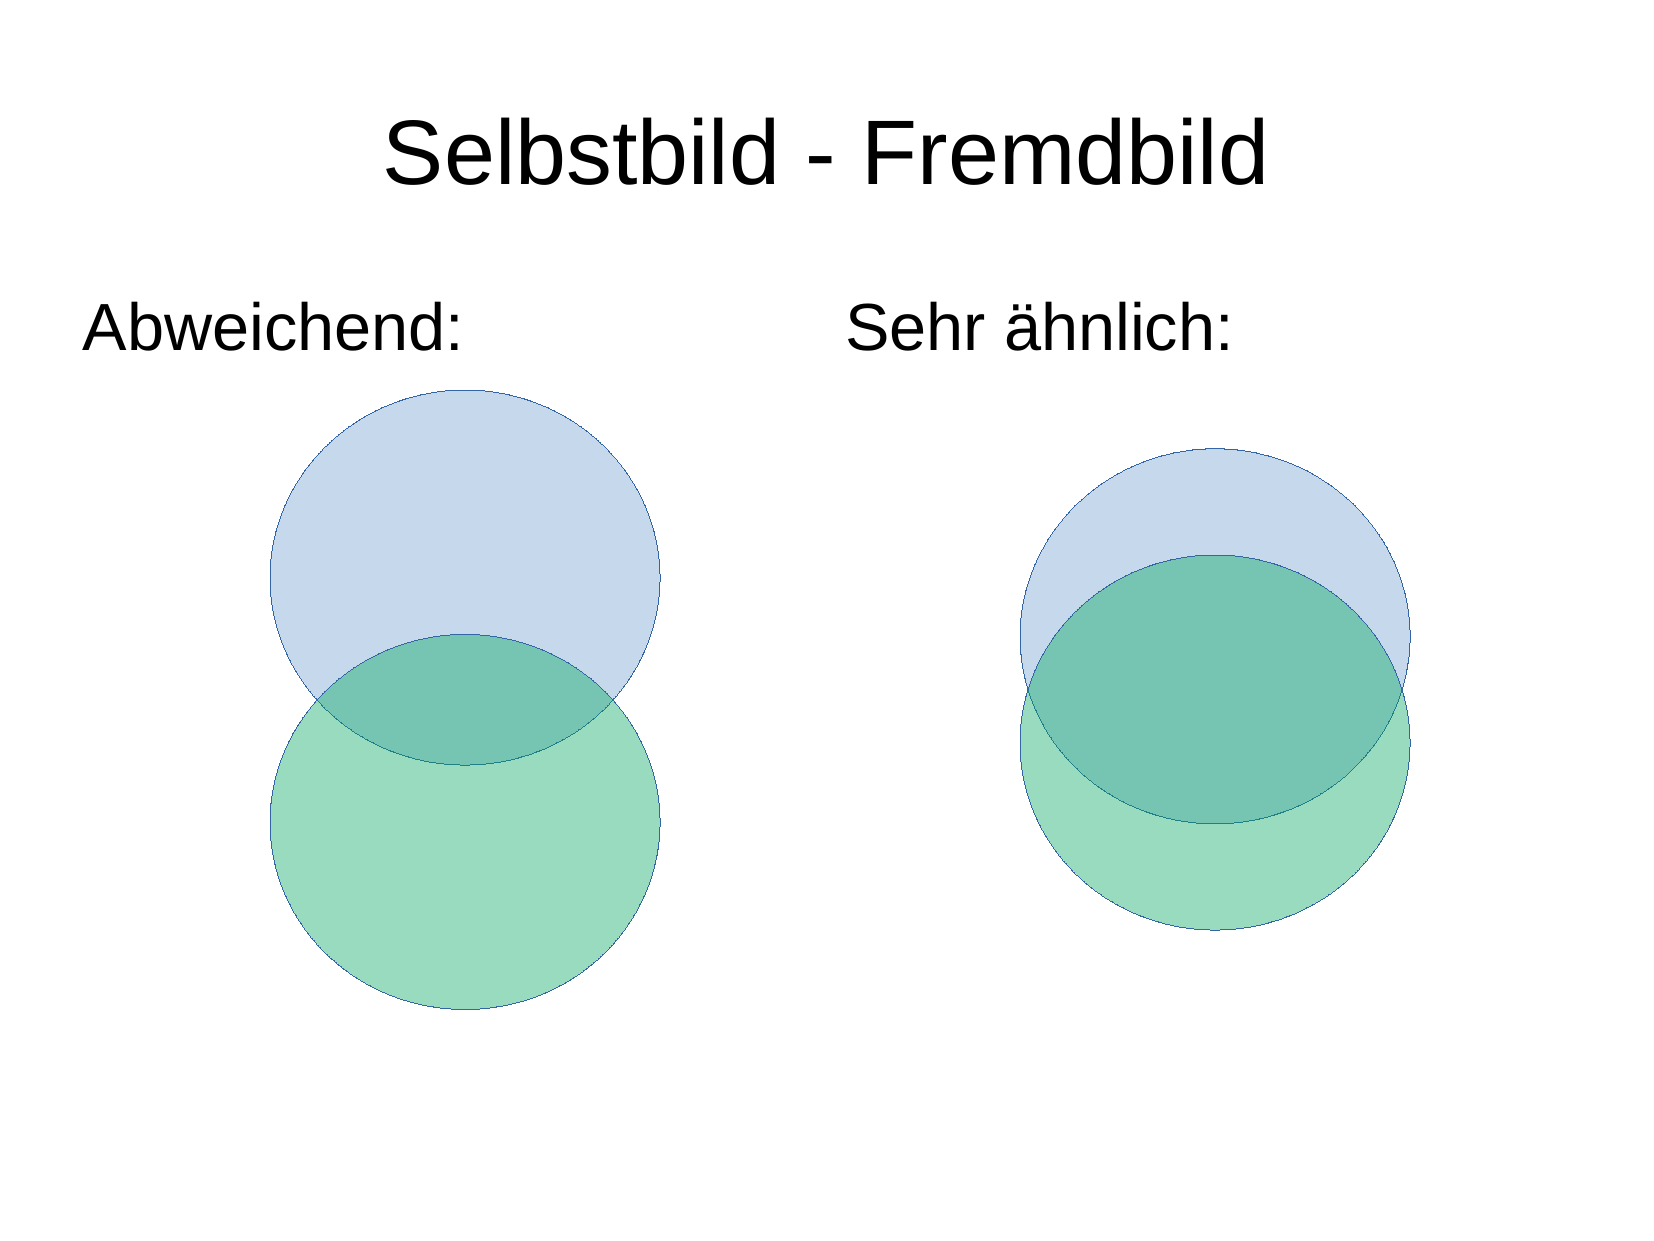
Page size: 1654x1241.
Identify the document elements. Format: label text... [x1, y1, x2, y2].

title Selbstbild - Fremdbild [82, 49, 1571, 257]
text_box [1020, 448, 1411, 931]
list Abweichend: [82, 290, 809, 1010]
list Sehr ähnlich: [845, 290, 1572, 1010]
text_box [270, 390, 661, 1010]
